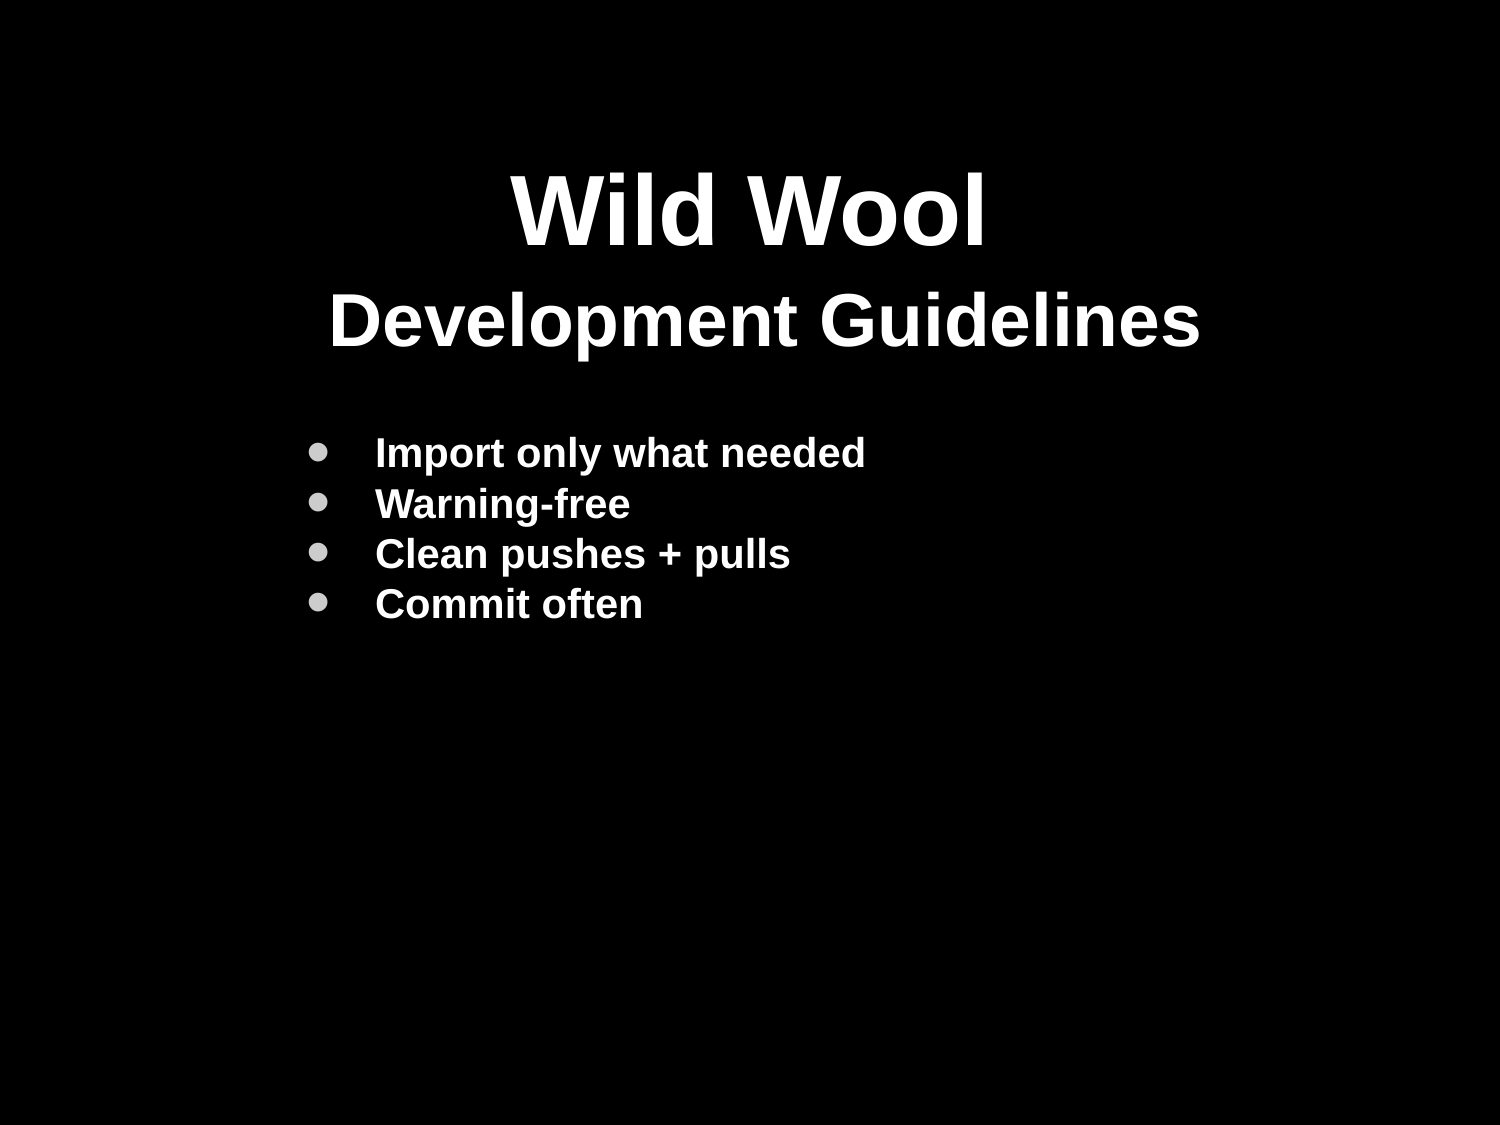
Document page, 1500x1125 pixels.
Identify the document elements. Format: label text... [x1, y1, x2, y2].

subtitle Import only what needed Warning-free Clean pushes + pulls Commit often [285, 392, 1186, 661]
subtitle Development Guidelines [112, 0, 1388, 703]
